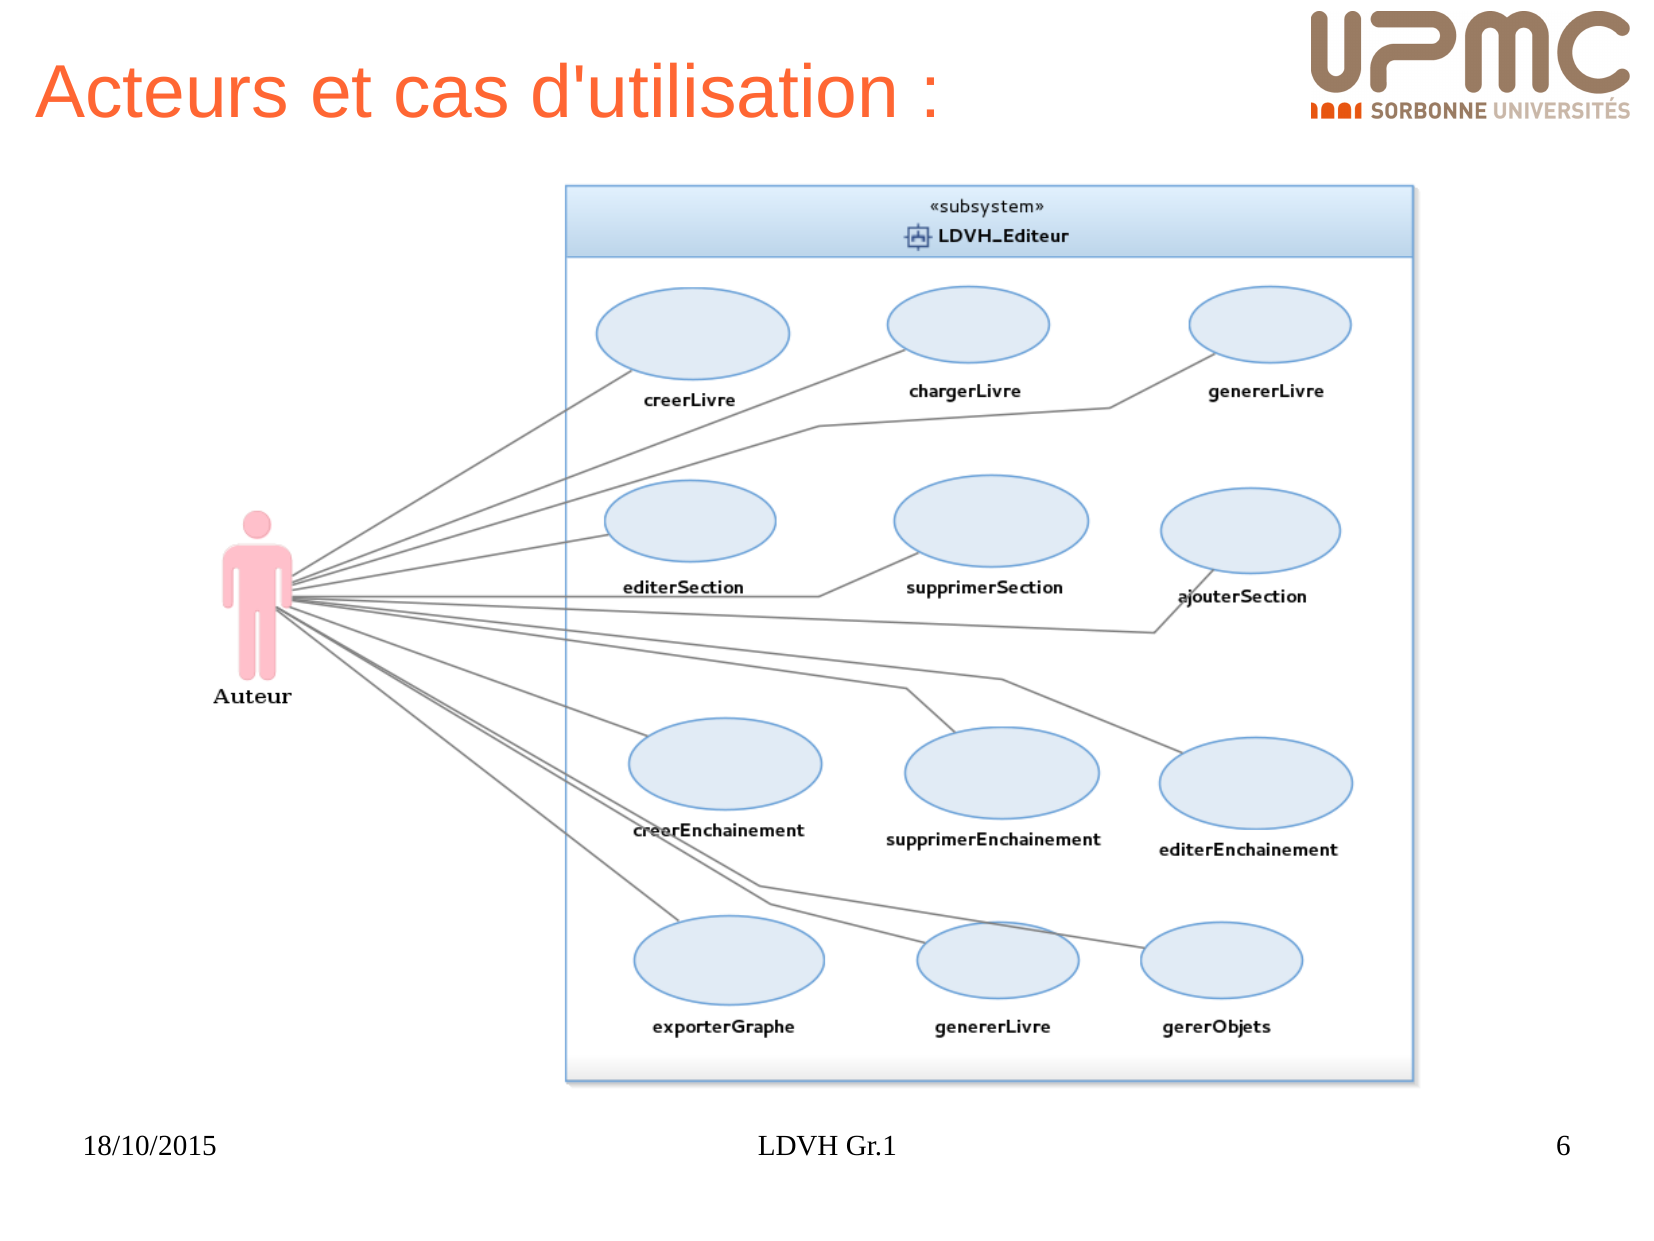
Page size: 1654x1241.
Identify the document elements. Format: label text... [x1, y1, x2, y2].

picture [118, 153, 1465, 1123]
picture [1311, 11, 1630, 120]
title Acteurs et cas d'utilisation : [35, 23, 1241, 160]
